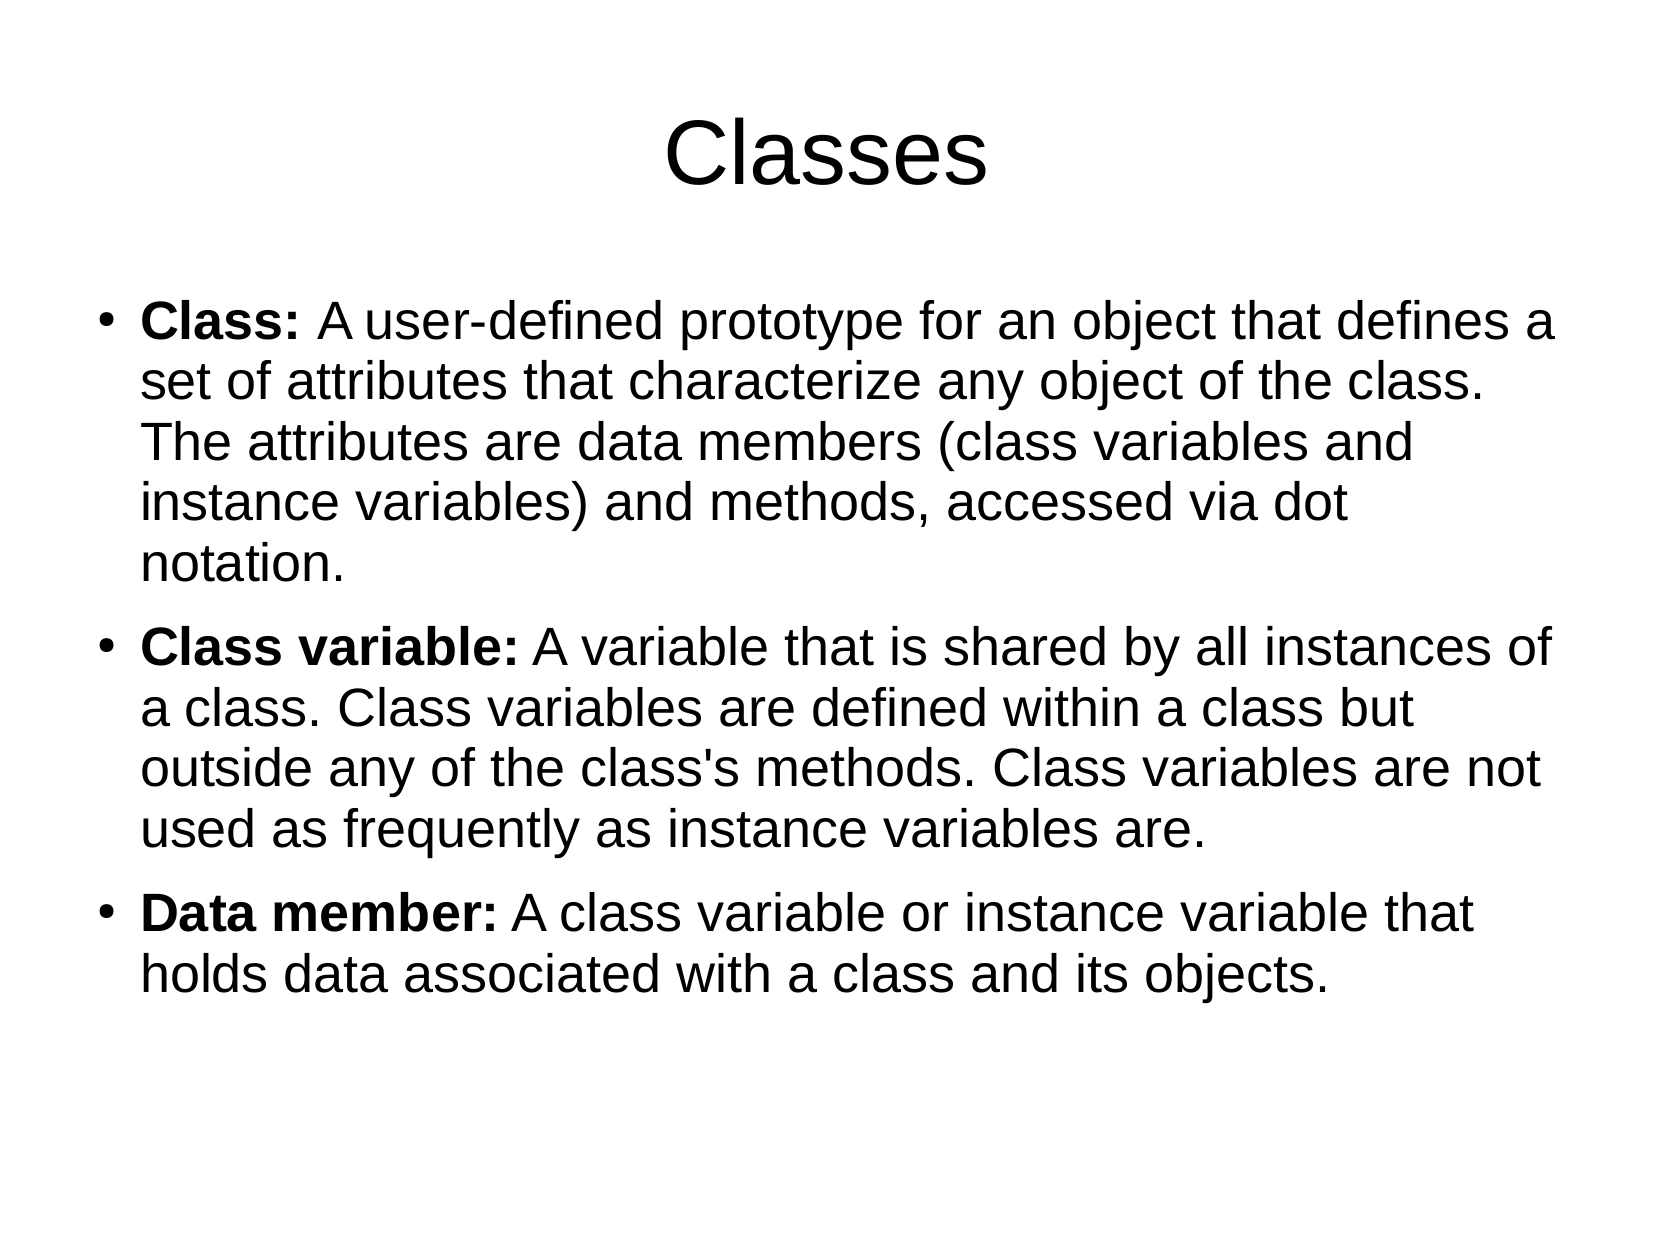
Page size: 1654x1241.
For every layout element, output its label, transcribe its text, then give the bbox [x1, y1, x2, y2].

list Class: A user-defined prototype for an object that defines a set of attributes that characterize any object of the class. The attributes are data members (class variables and instance variables) and methods, accessed via dot notation. Class variable: A variable that is shared by all instances of a class. Class variables are defined within a class but outside any of the class's methods. Class variables are not used as frequently as instance variables are. Data member: A class variable or instance variable that holds data associated with a class and its objects. [82, 290, 1571, 1010]
title Classes [82, 49, 1571, 257]
